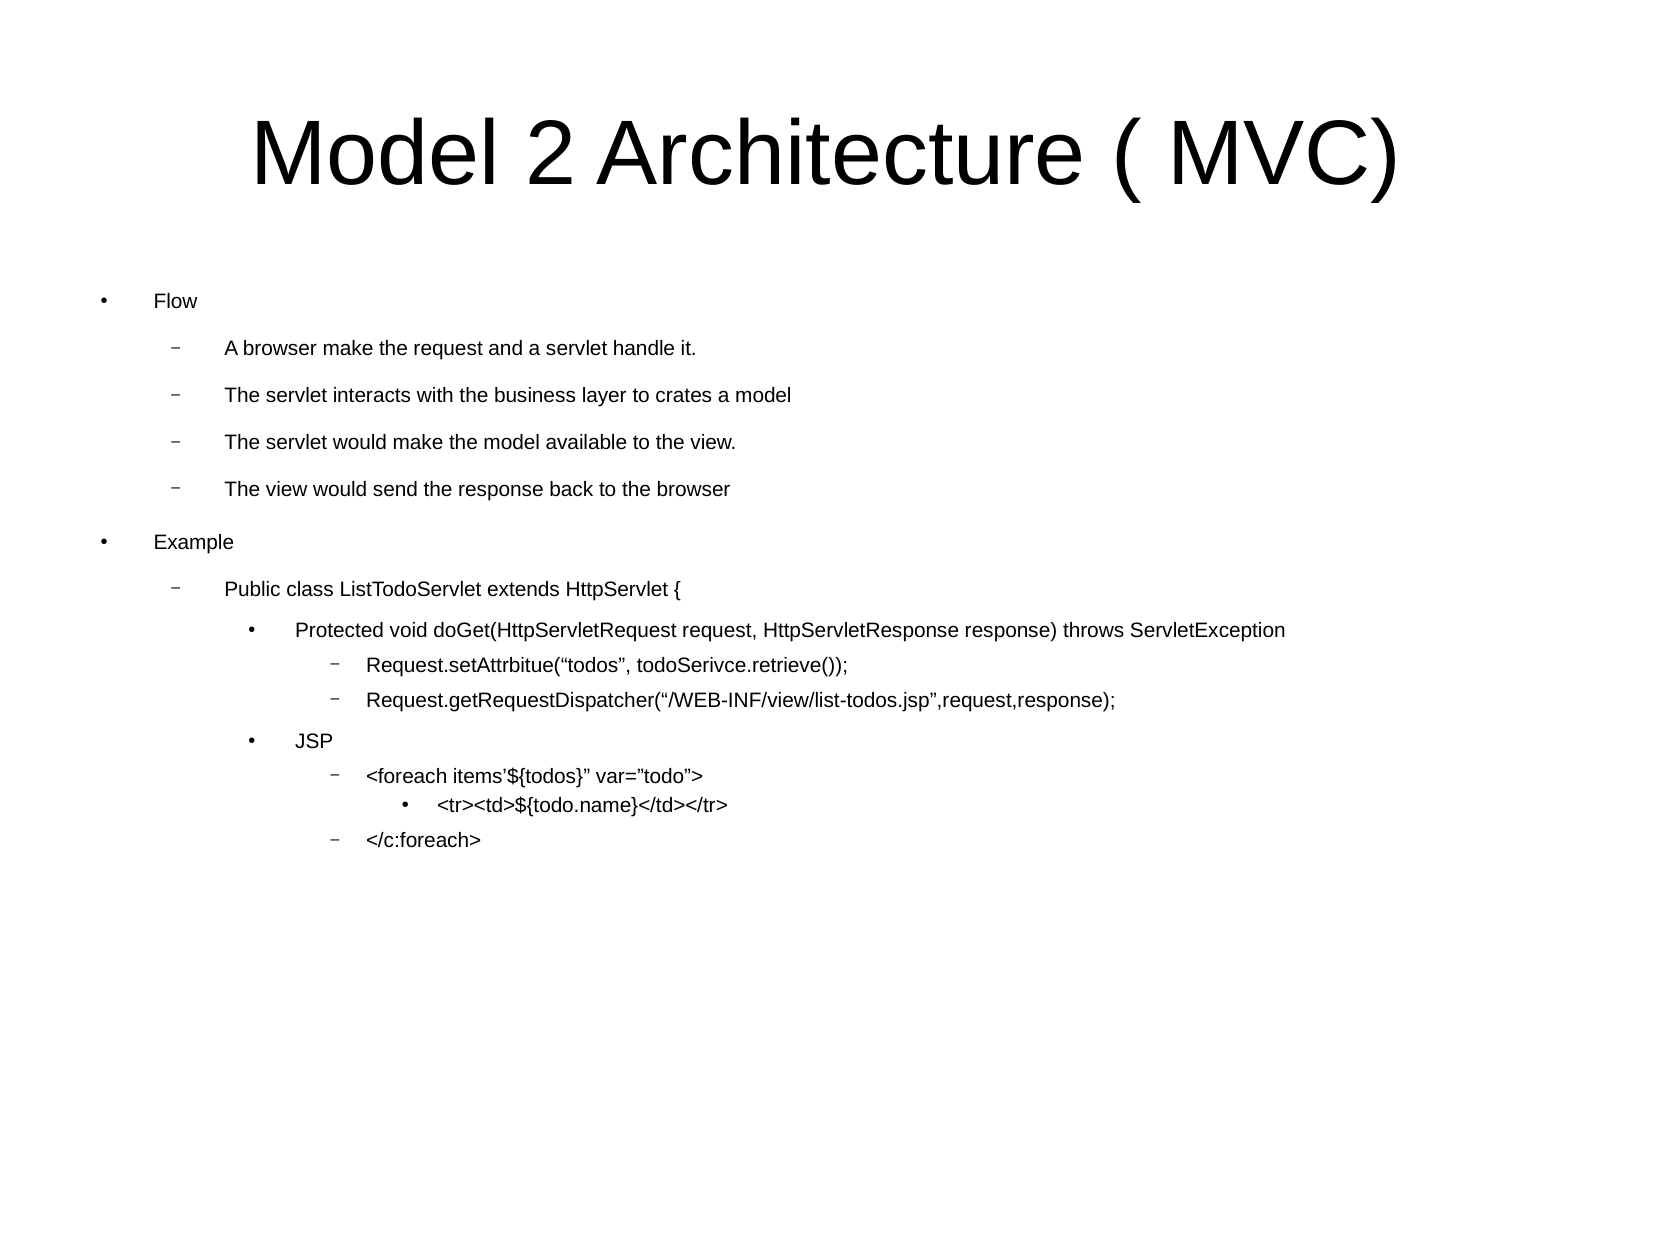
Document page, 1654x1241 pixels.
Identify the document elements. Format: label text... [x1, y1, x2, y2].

title Model 2 Architecture ( MVC) [82, 49, 1571, 257]
list Flow A browser make the request and a servlet handle it. The servlet interacts with the business layer to crates a model The servlet would make the model available to the view. The view would send the response back to the browser Example Public class ListTodoServlet extends HttpServlet { Protected void doGet(HttpServletRequest request, HttpServletResponse response) throws ServletException Request.setAttrbitue(“todos”, todoSerivce.retrieve()); Request.getRequestDispatcher(“/WEB-INF/view/list-todos.jsp”,request,response); JSP <foreach items’${todos}” var=”todo”> <tr><td>${todo.name}</td></tr> </c:foreach> [82, 290, 1571, 1186]
